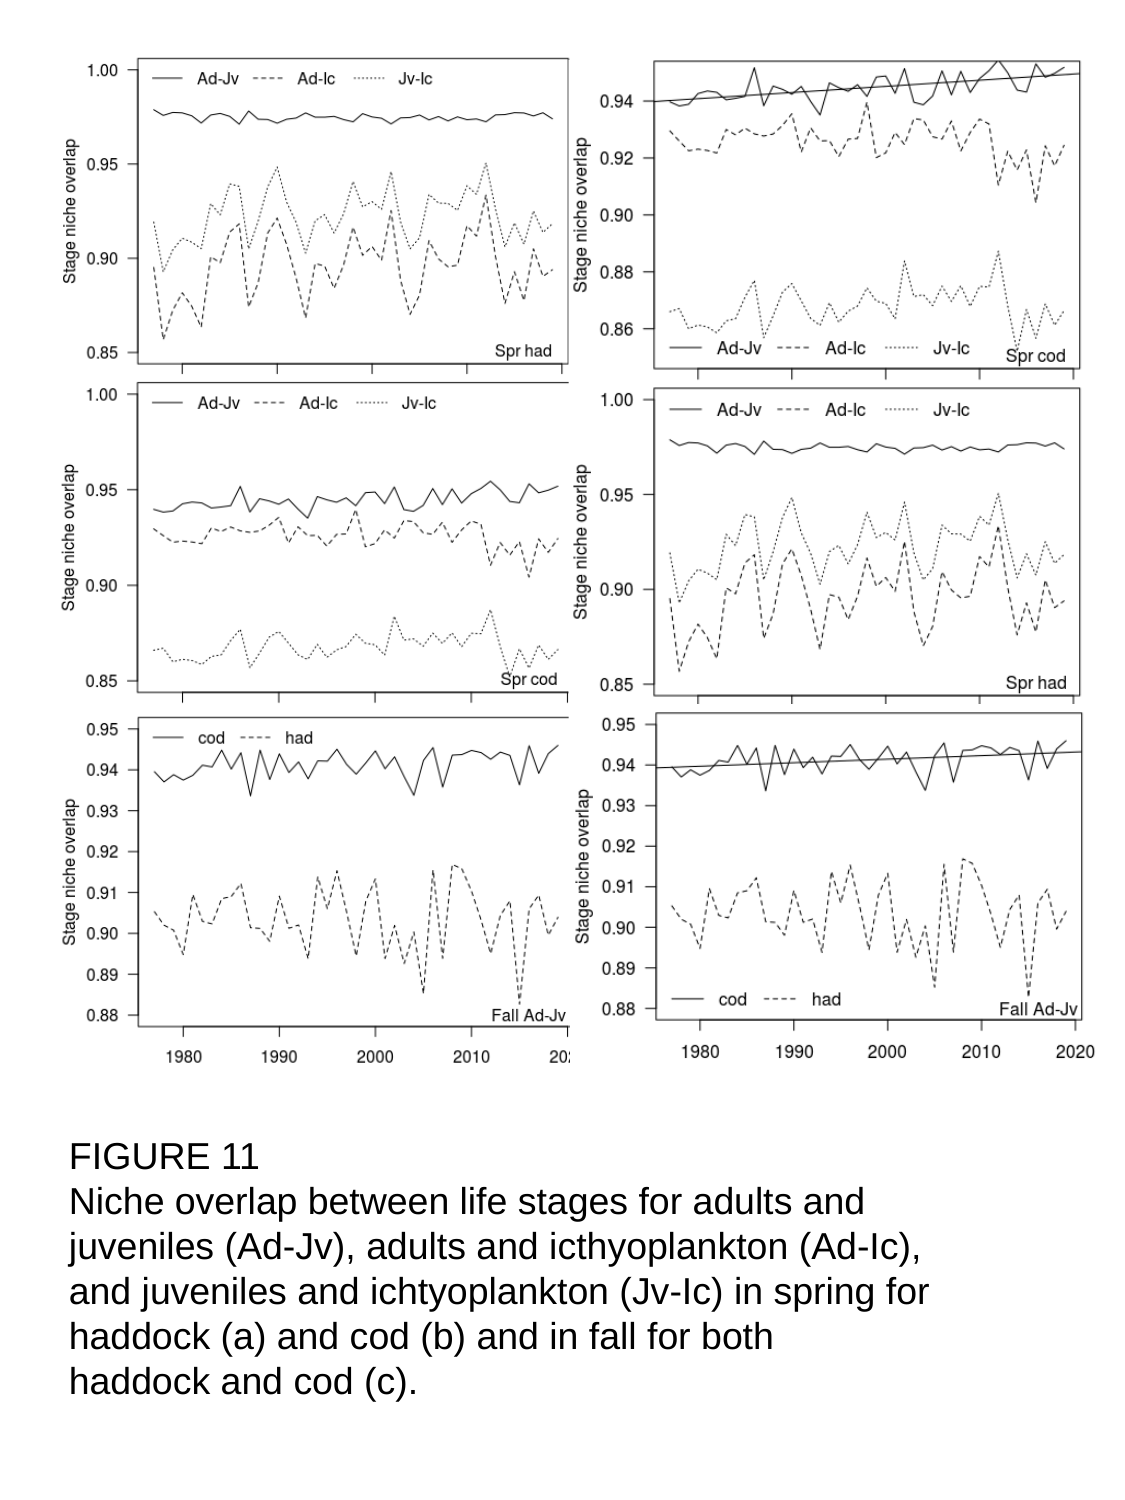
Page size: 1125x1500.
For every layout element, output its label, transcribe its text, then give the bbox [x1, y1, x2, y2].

text_box FIGURE 11 Niche overlap between life stages for adults and juveniles (Ad-Jv), adults and icthyoplankton (Ad-Ic), and juveniles and ichtyoplankton (Jv-Ic) in spring for haddock (a) and cod (b) and in fall for both haddock and cod (c). [54, 1124, 945, 1410]
picture [50, 50, 1097, 1073]
